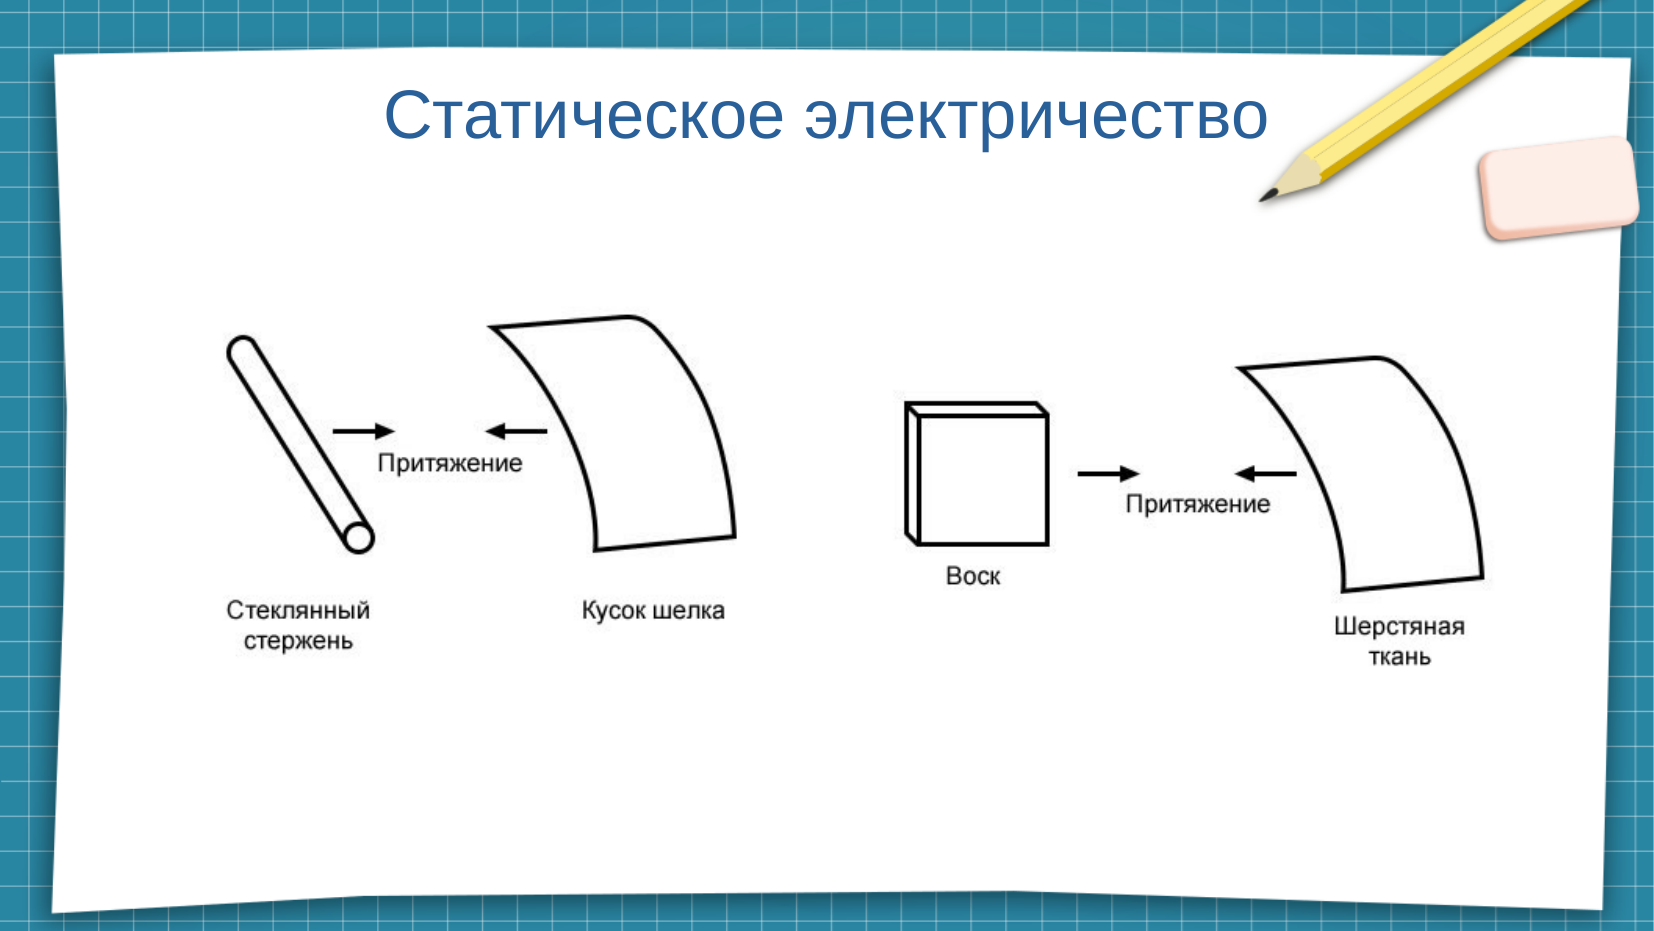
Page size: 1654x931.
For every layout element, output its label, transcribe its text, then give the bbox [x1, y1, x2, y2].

picture [0, 0, 1654, 931]
title Статическое электричество [82, 37, 1571, 193]
